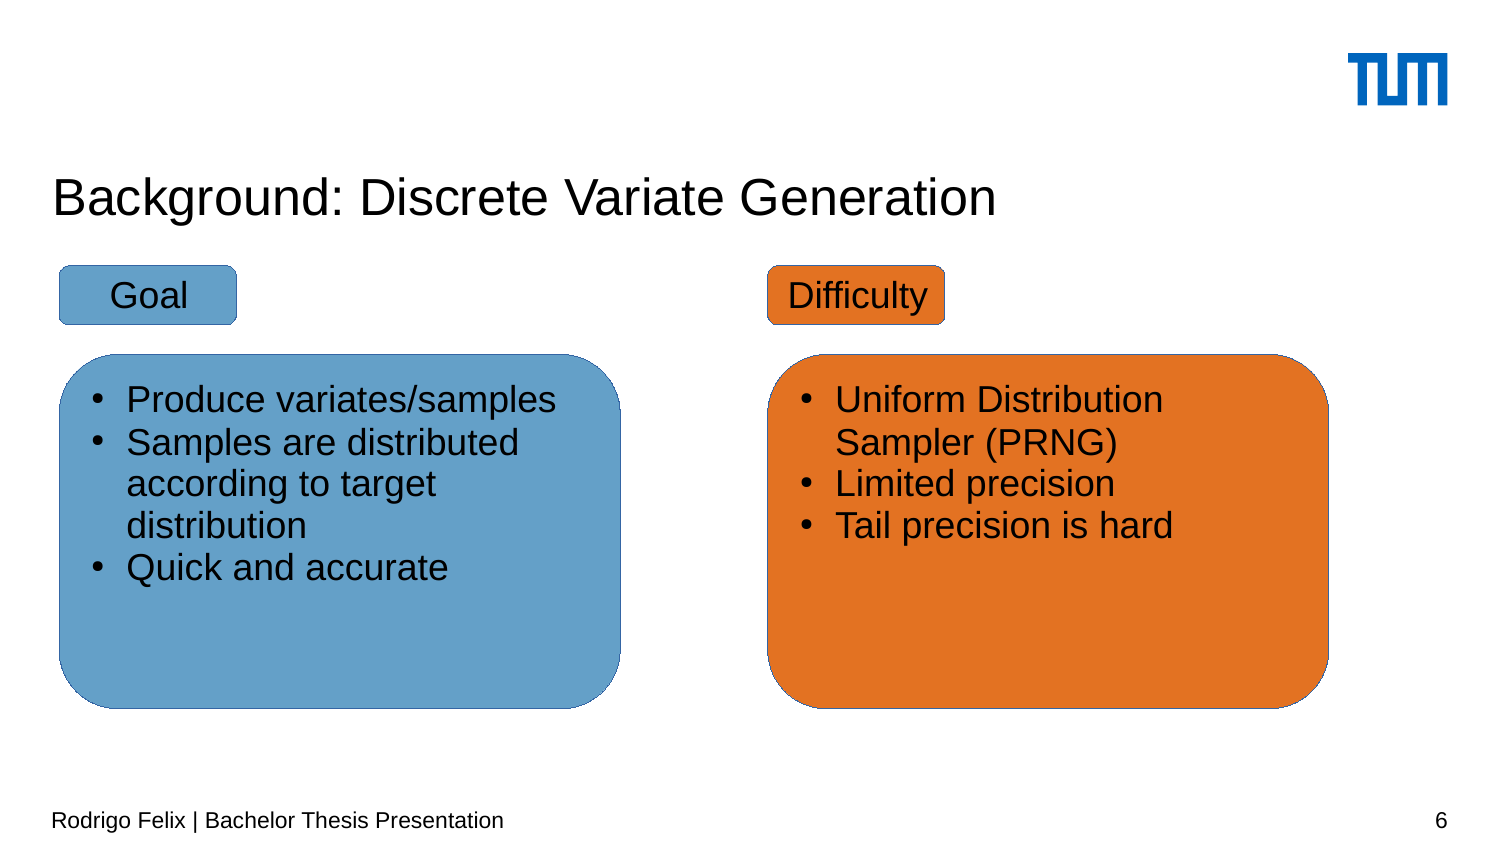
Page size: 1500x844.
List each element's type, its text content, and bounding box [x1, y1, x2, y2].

text_box Goal [59, 265, 237, 325]
text_box Uniform Distribution Sampler (PRNG) Limited precision Tail precision is hard [767, 354, 1329, 709]
title Background: Discrete Variate Generation [52, 159, 1449, 227]
text_box Difficulty [767, 265, 945, 325]
text_box Produce variates/samples Samples are distributed according to target distribution Quick and accurate [59, 354, 621, 709]
